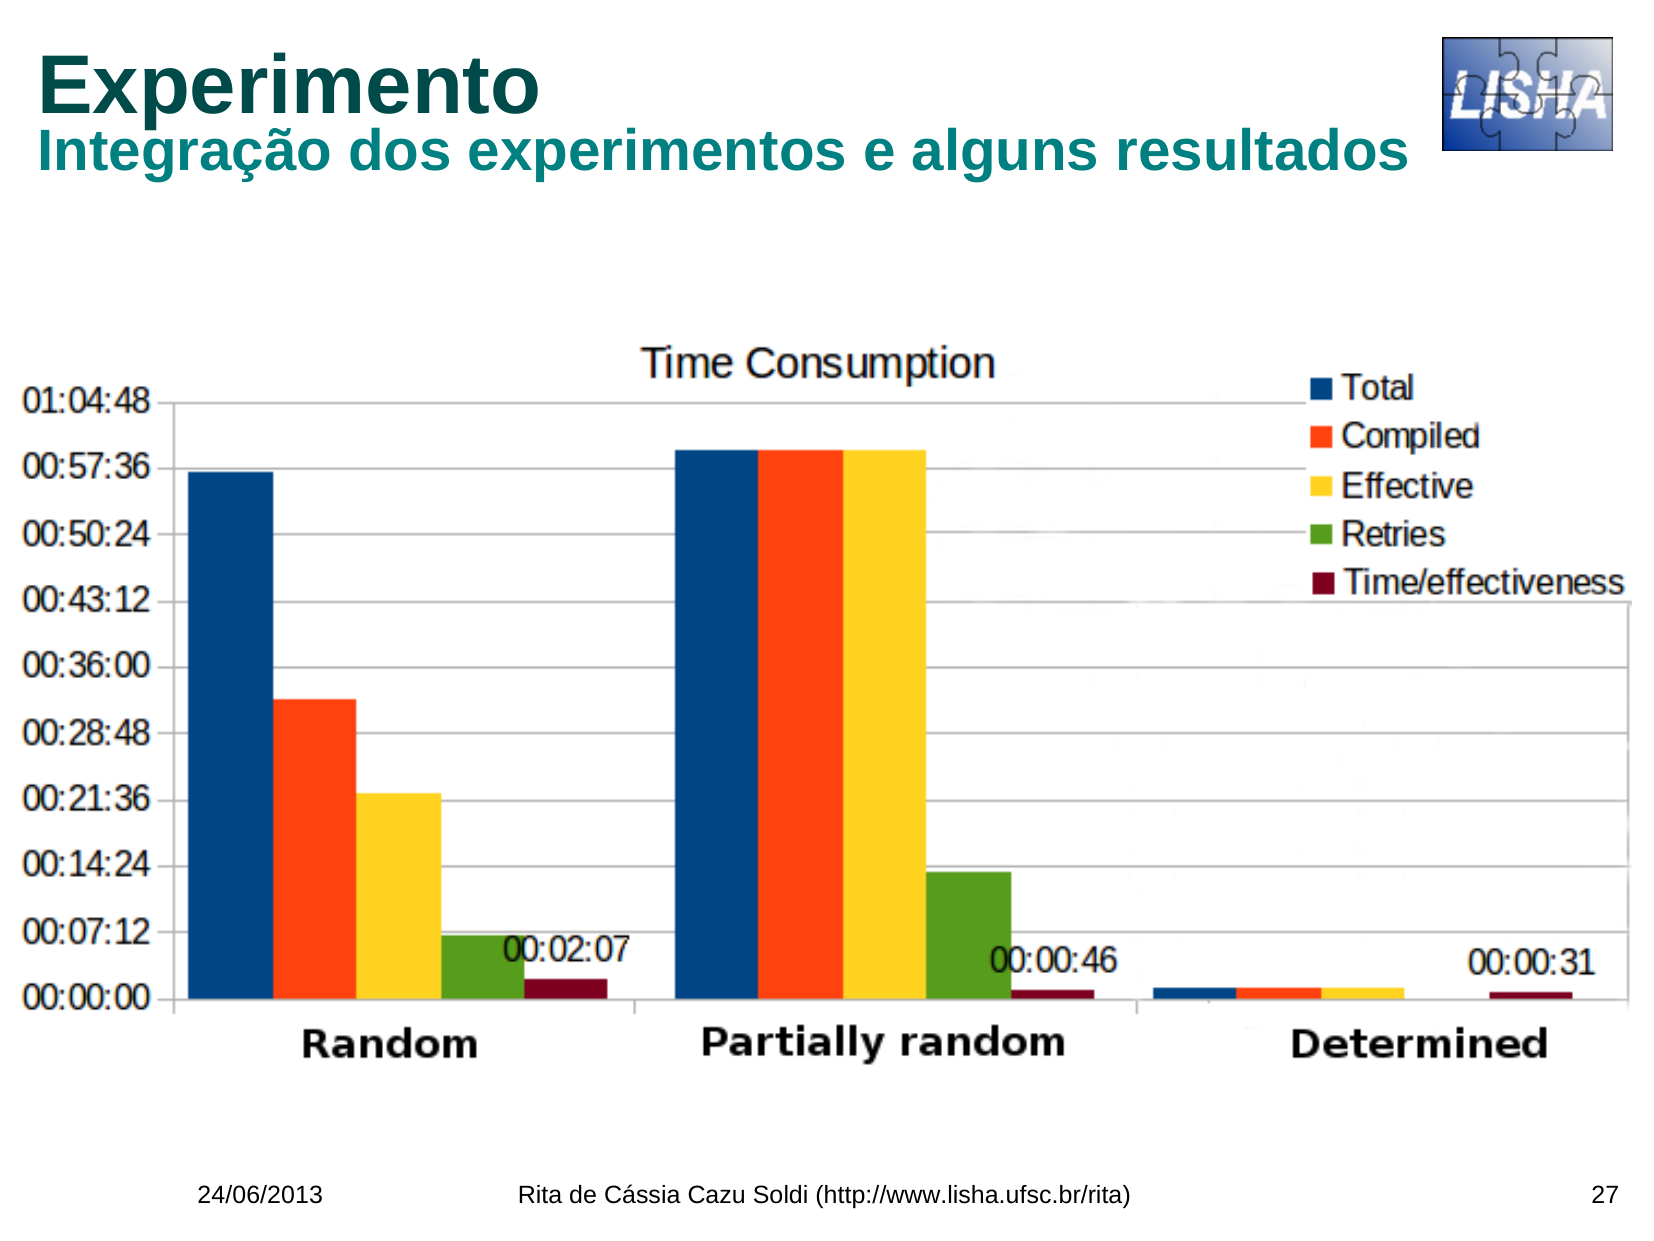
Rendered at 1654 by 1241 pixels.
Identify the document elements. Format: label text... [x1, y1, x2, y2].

picture [1442, 37, 1613, 151]
title Experimento Integração dos experimentos e alguns resultados [37, 33, 1426, 202]
picture [14, 337, 1632, 1067]
